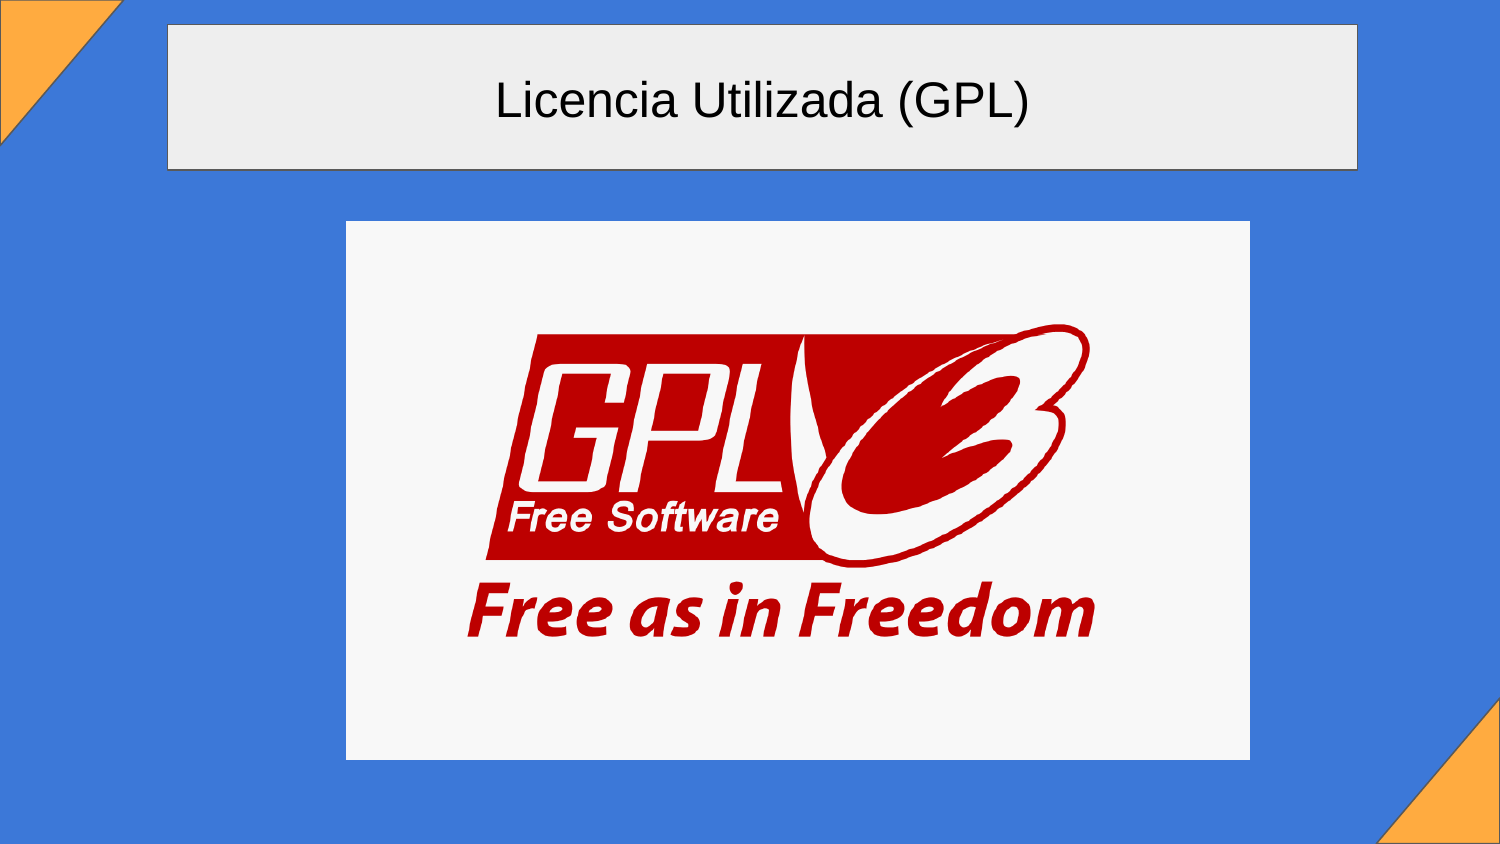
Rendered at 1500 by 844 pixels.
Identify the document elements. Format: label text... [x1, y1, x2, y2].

text_box Licencia Utilizada (GPL) [167, 24, 1358, 171]
text_box [0, 0, 124, 146]
picture [346, 221, 1250, 760]
text_box [1376, 697, 1500, 844]
